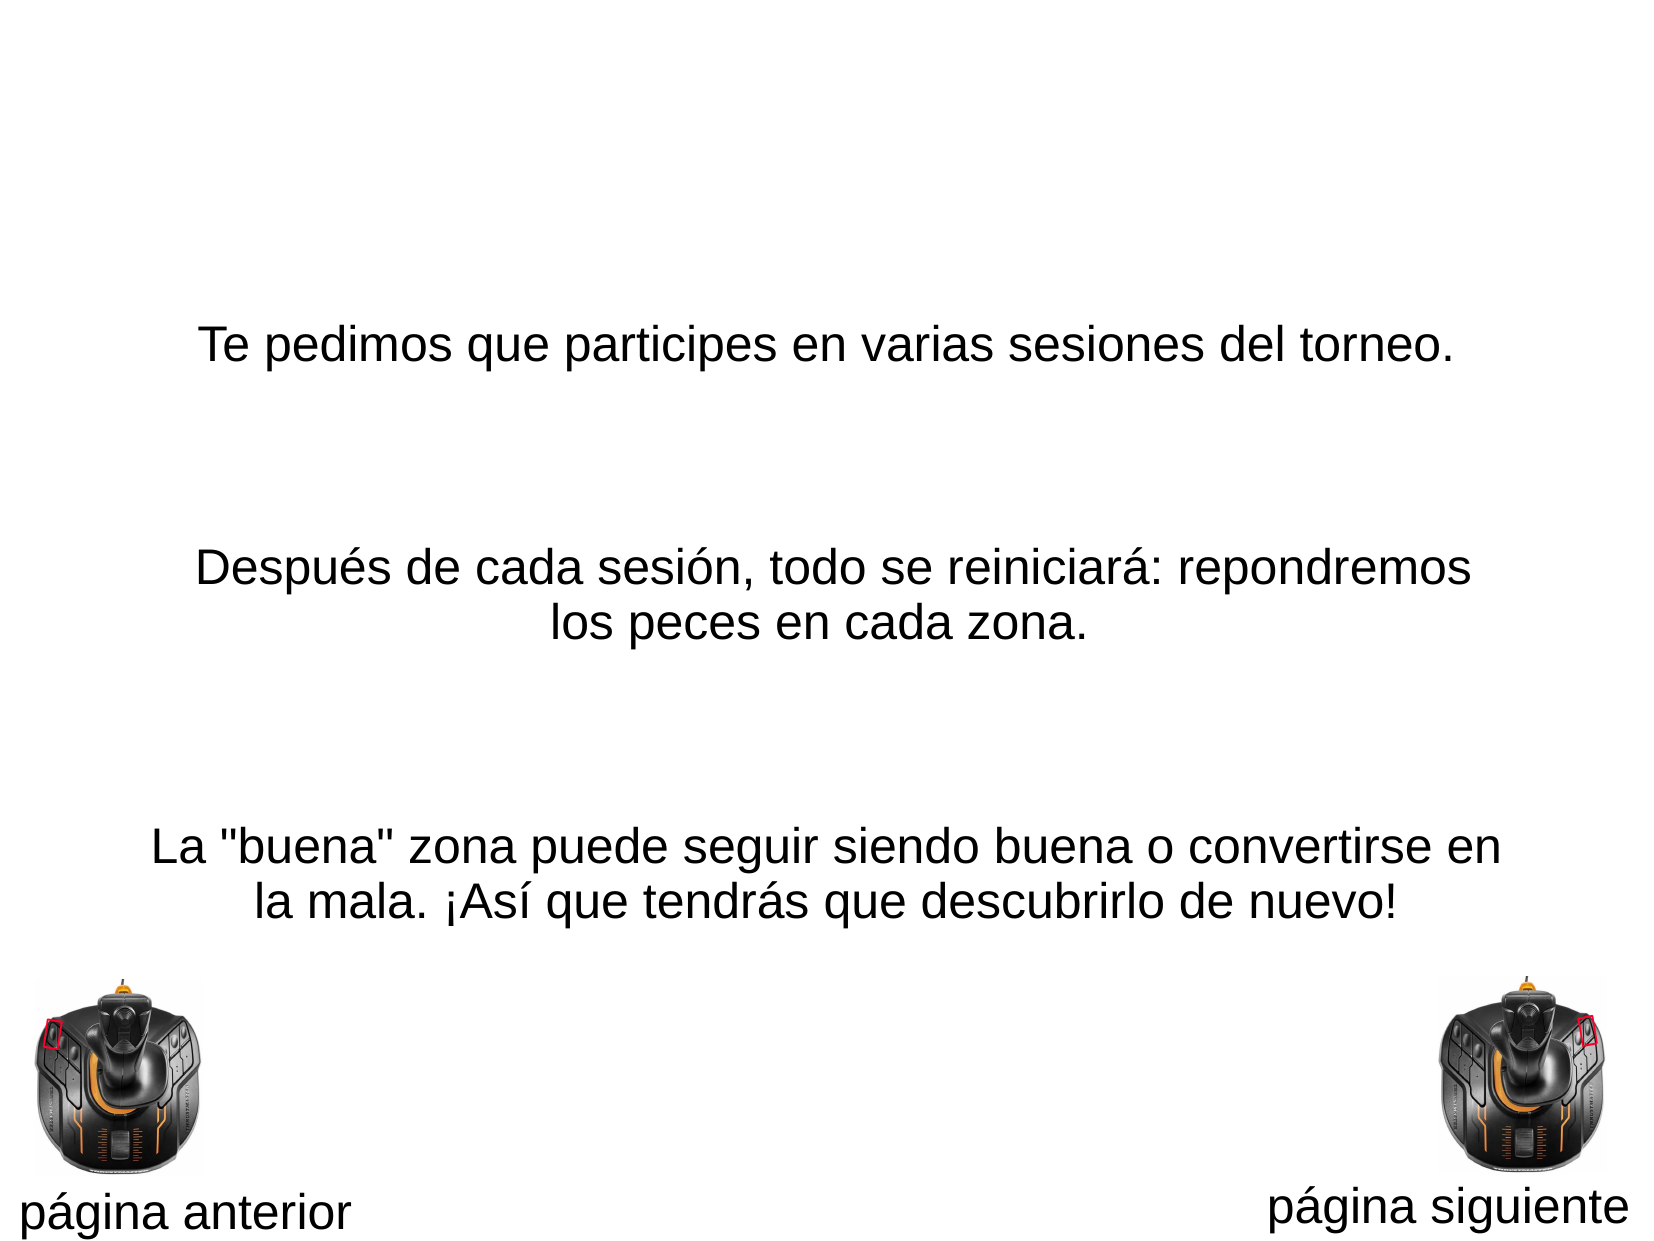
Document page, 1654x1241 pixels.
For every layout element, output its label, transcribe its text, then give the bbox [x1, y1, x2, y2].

text_box Te pedimos que participes en varias sesiones del torneo. Después de cada sesión, todo se reiniciará: repondremos los peces en cada zona. La "buena" zona puede seguir siendo buena o convertirse en la mala. ¡Así que tendrás que descubrirlo de nuevo! [135, 29, 1518, 1241]
picture [1438, 976, 1607, 1171]
text_box página siguiente [1252, 1171, 1646, 1241]
text_box página anterior [4, 1177, 368, 1241]
picture [34, 979, 203, 1177]
